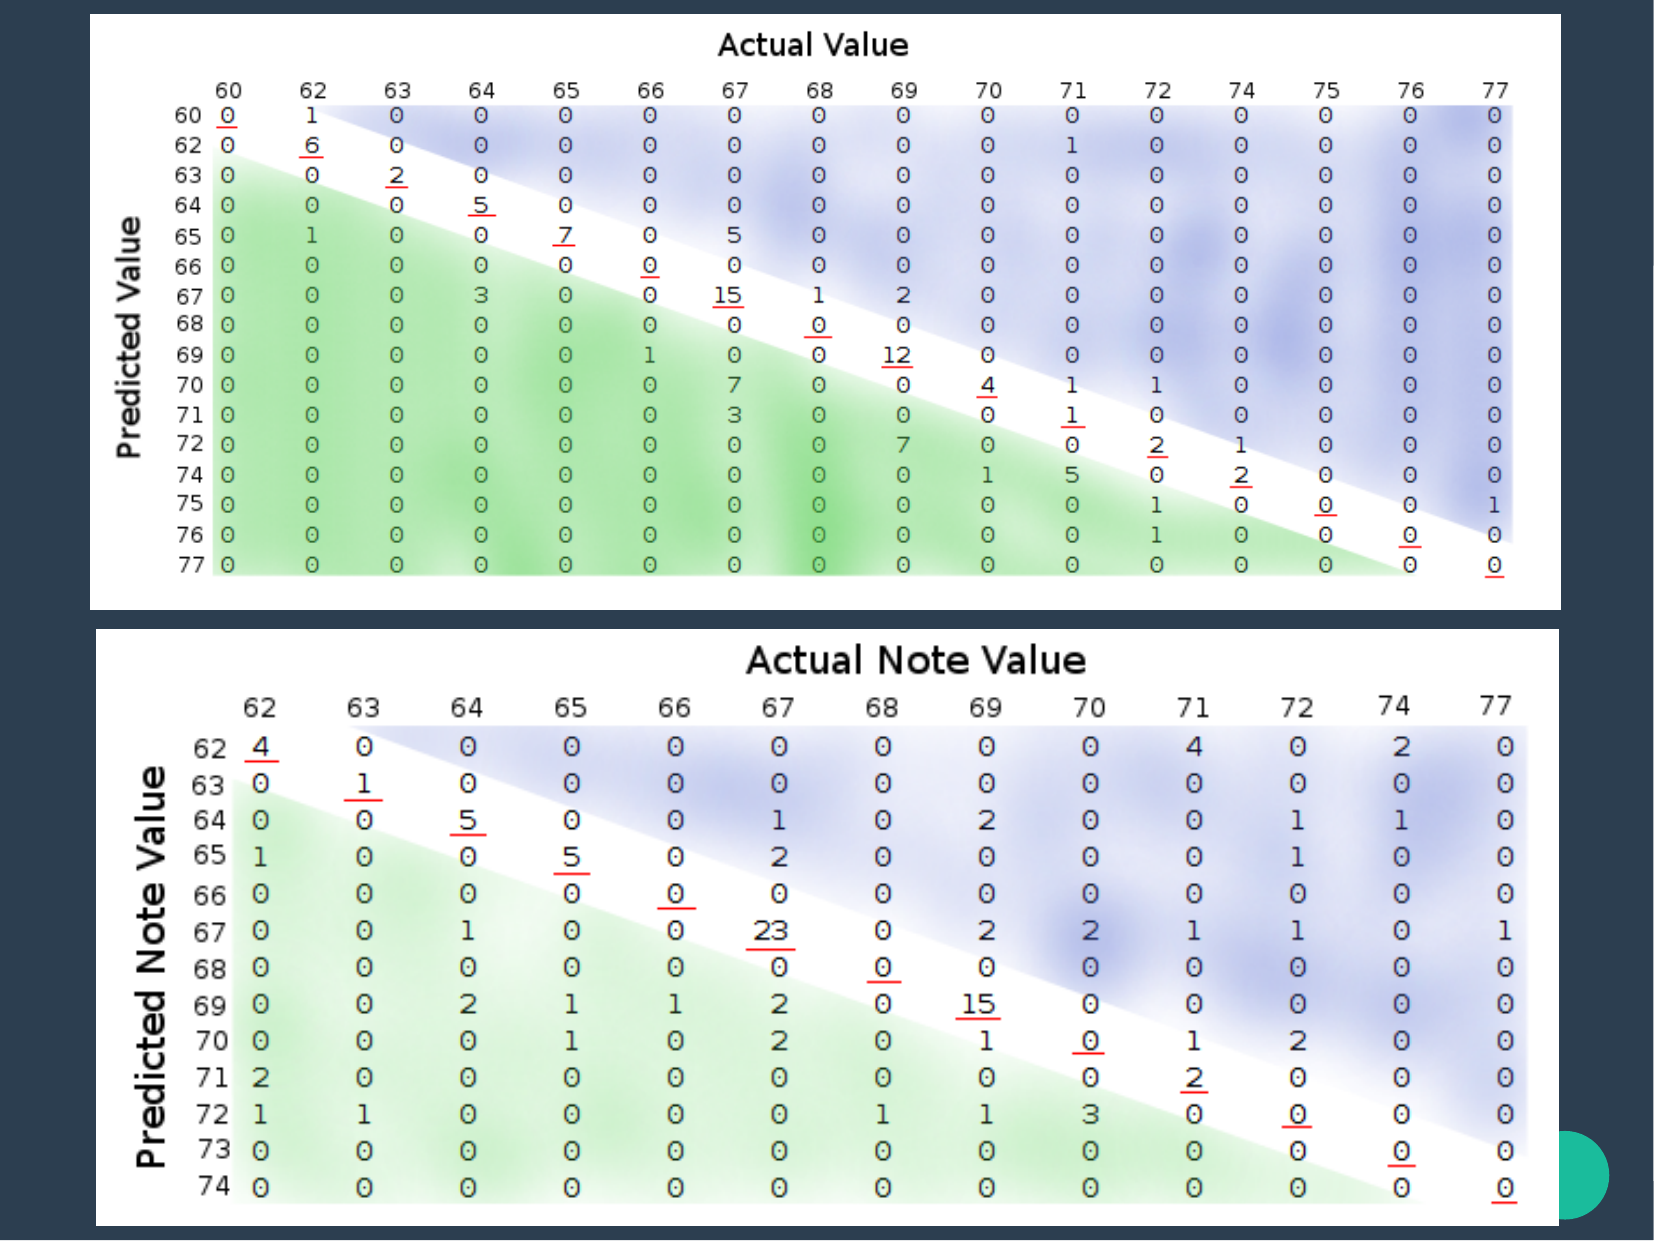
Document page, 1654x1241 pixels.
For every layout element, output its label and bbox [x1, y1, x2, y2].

picture [90, 14, 1561, 610]
picture [96, 629, 1559, 1226]
